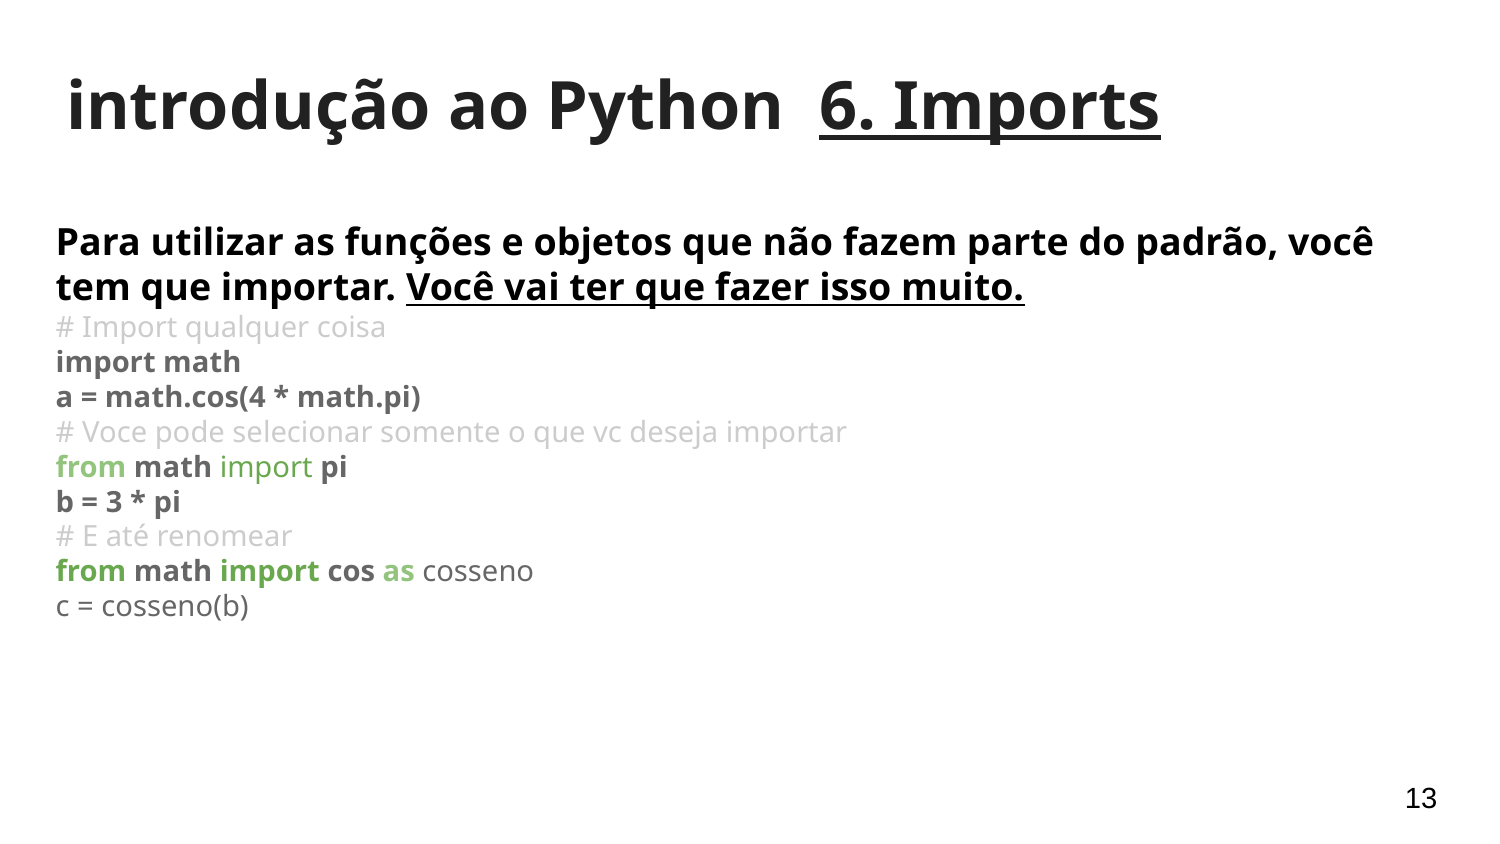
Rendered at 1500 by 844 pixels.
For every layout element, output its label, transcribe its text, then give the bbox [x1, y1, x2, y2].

title introdução ao Python 6. Imports [51, 48, 1449, 180]
slide_number <number> [1389, 764, 1480, 830]
list Para utilizar as funções e objetos que não fazem parte do padrão, você tem que importar. Você vai ter que fazer isso muito. # Import qualquer coisa import math a = math.cos(4 * math.pi) # Voce pode selecionar somente o que vc deseja importar from math import pi b = 3 * pi # E até renomear from math import cos as cosseno c = cosseno(b) [40, 203, 1470, 820]
